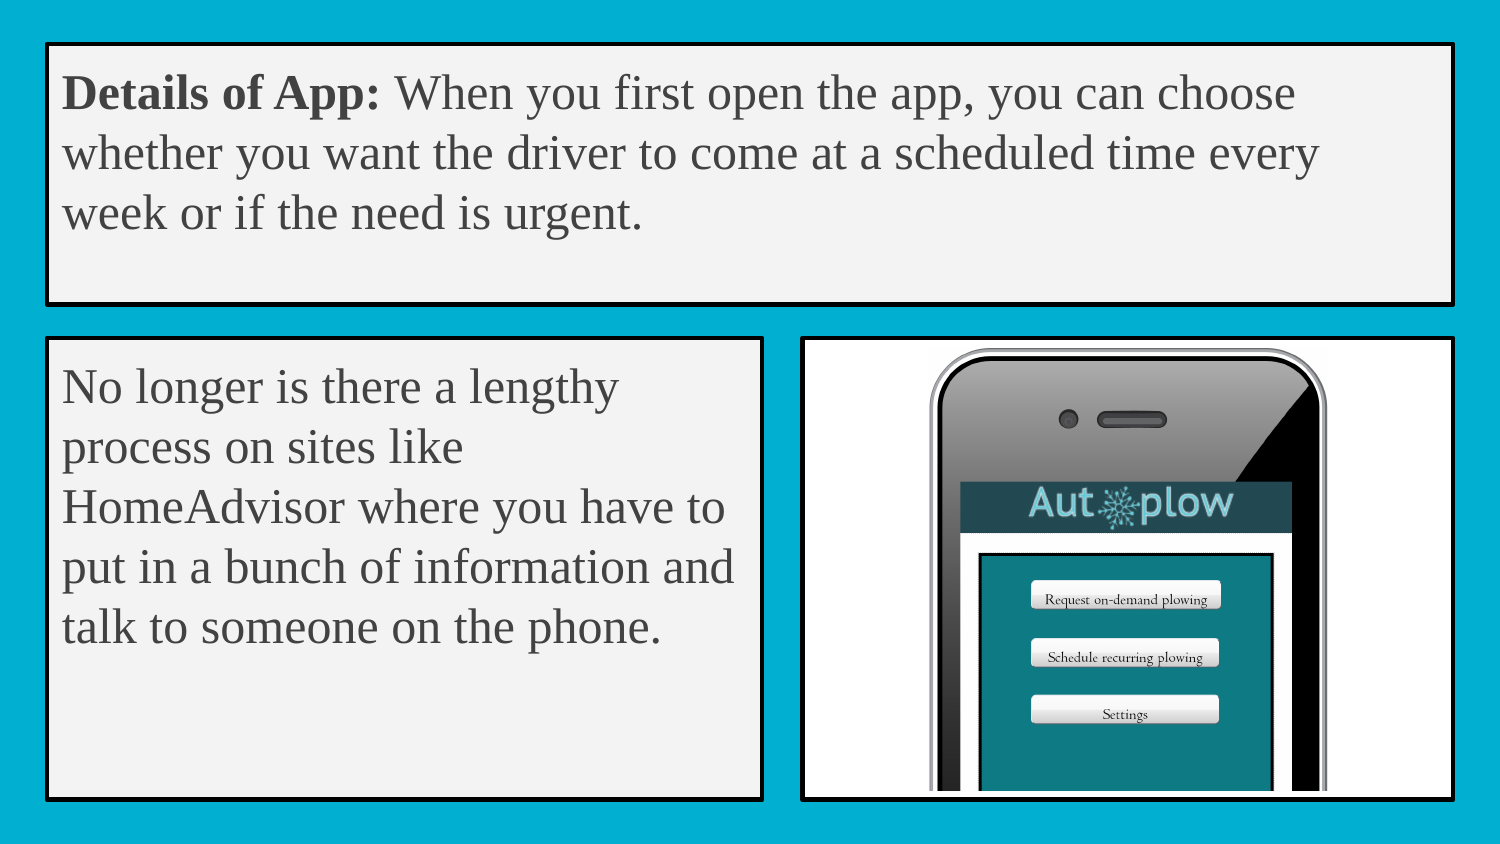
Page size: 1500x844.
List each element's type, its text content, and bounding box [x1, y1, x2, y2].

picture [928, 346, 1328, 792]
list Details of App: When you first open the app, you can choose whether you want the driver to come at a scheduled time every week or if the need is urgent. [46, 44, 1454, 305]
list No longer is there a lengthy process on sites like HomeAdvisor where you have to put in a bunch of information and talk to someone on the phone. [46, 338, 763, 800]
list [802, 338, 1454, 800]
